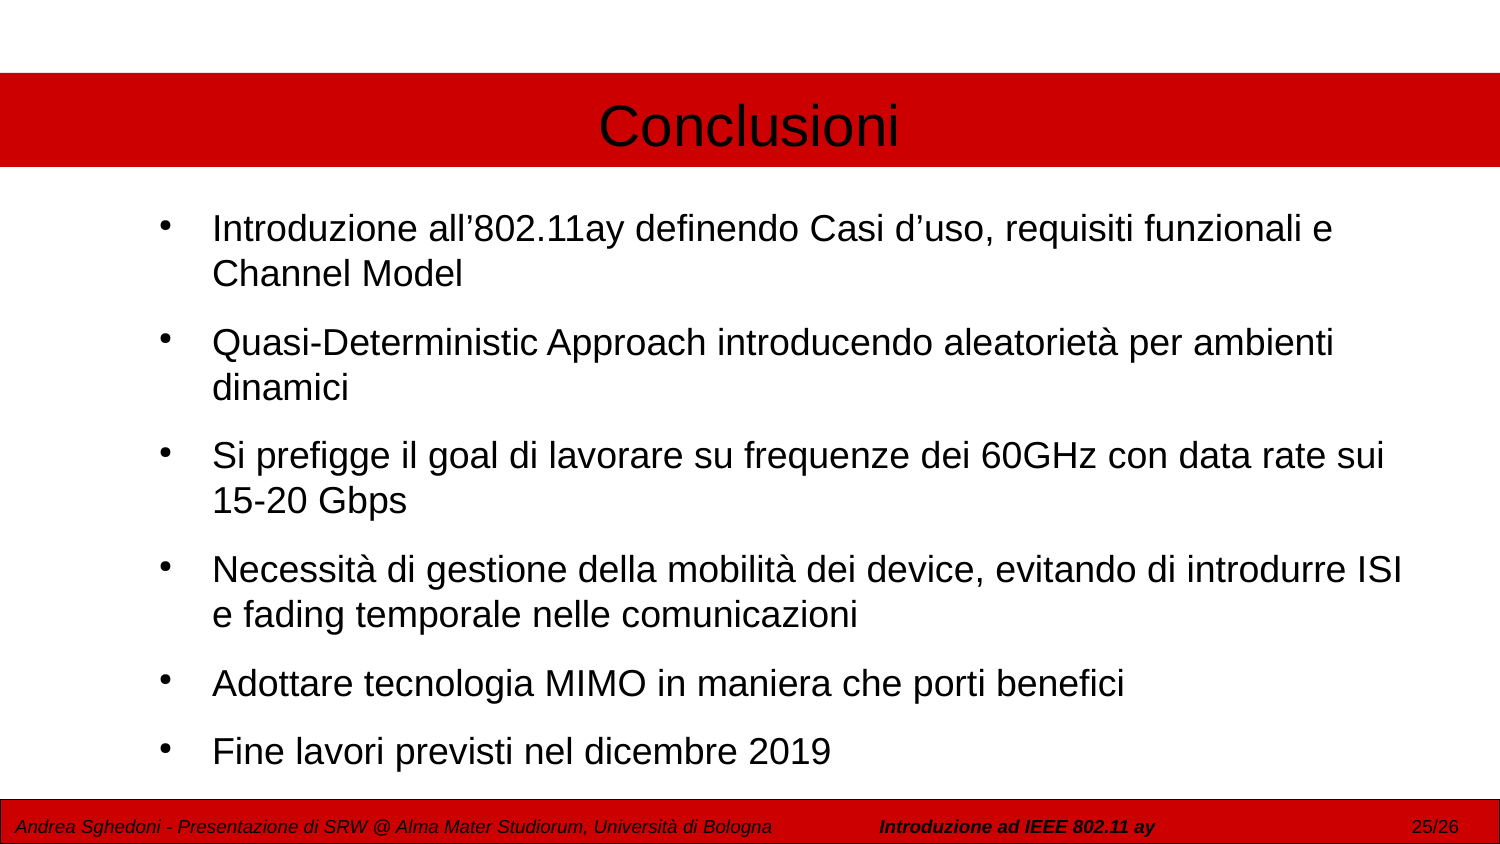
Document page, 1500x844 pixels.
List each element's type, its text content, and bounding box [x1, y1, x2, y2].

title Conclusioni [0, 72, 1500, 167]
title Andrea Sghedoni - Presentazione di SRW @ Alma Mater Studiorum, Università di Bologna Introduzione ad IEEE 802.11 ay 25/26 [0, 799, 1500, 844]
list Introduzione all’802.11ay definendo Casi d’uso, requisiti funzionali e Channel Model Quasi-Deterministic Approach introducendo aleatorietà per ambienti dinamici Si prefigge il goal di lavorare su frequenze dei 60GHz con data rate sui 15-20 Gbps Necessità di gestione della mobilità dei device, evitando di introdurre ISI e fading temporale nelle comunicazioni Adottare tecnologia MIMO in maniera che porti benefici Fine lavori previsti nel dicembre 2019 [51, 189, 1449, 750]
